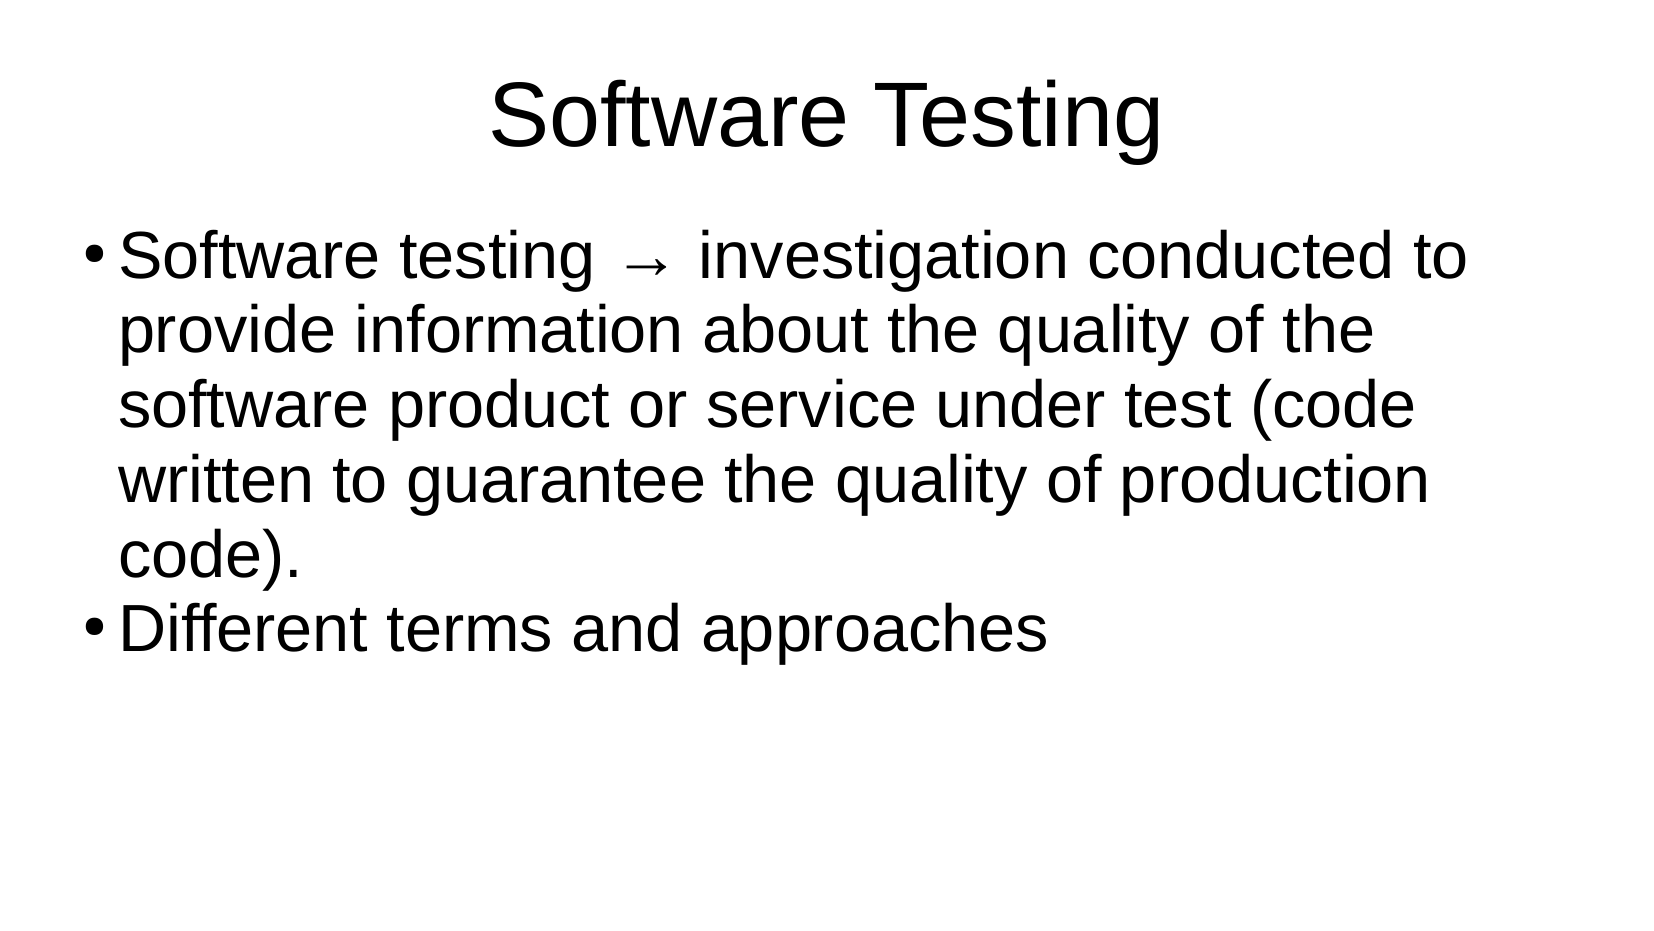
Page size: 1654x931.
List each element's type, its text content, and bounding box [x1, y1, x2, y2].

subtitle Software testing → investigation conducted to provide information about the quality of the software product or service under test (code written to guarantee the quality of production code). Different terms and approaches [82, 217, 1571, 758]
title Software Testing [82, 37, 1571, 193]
